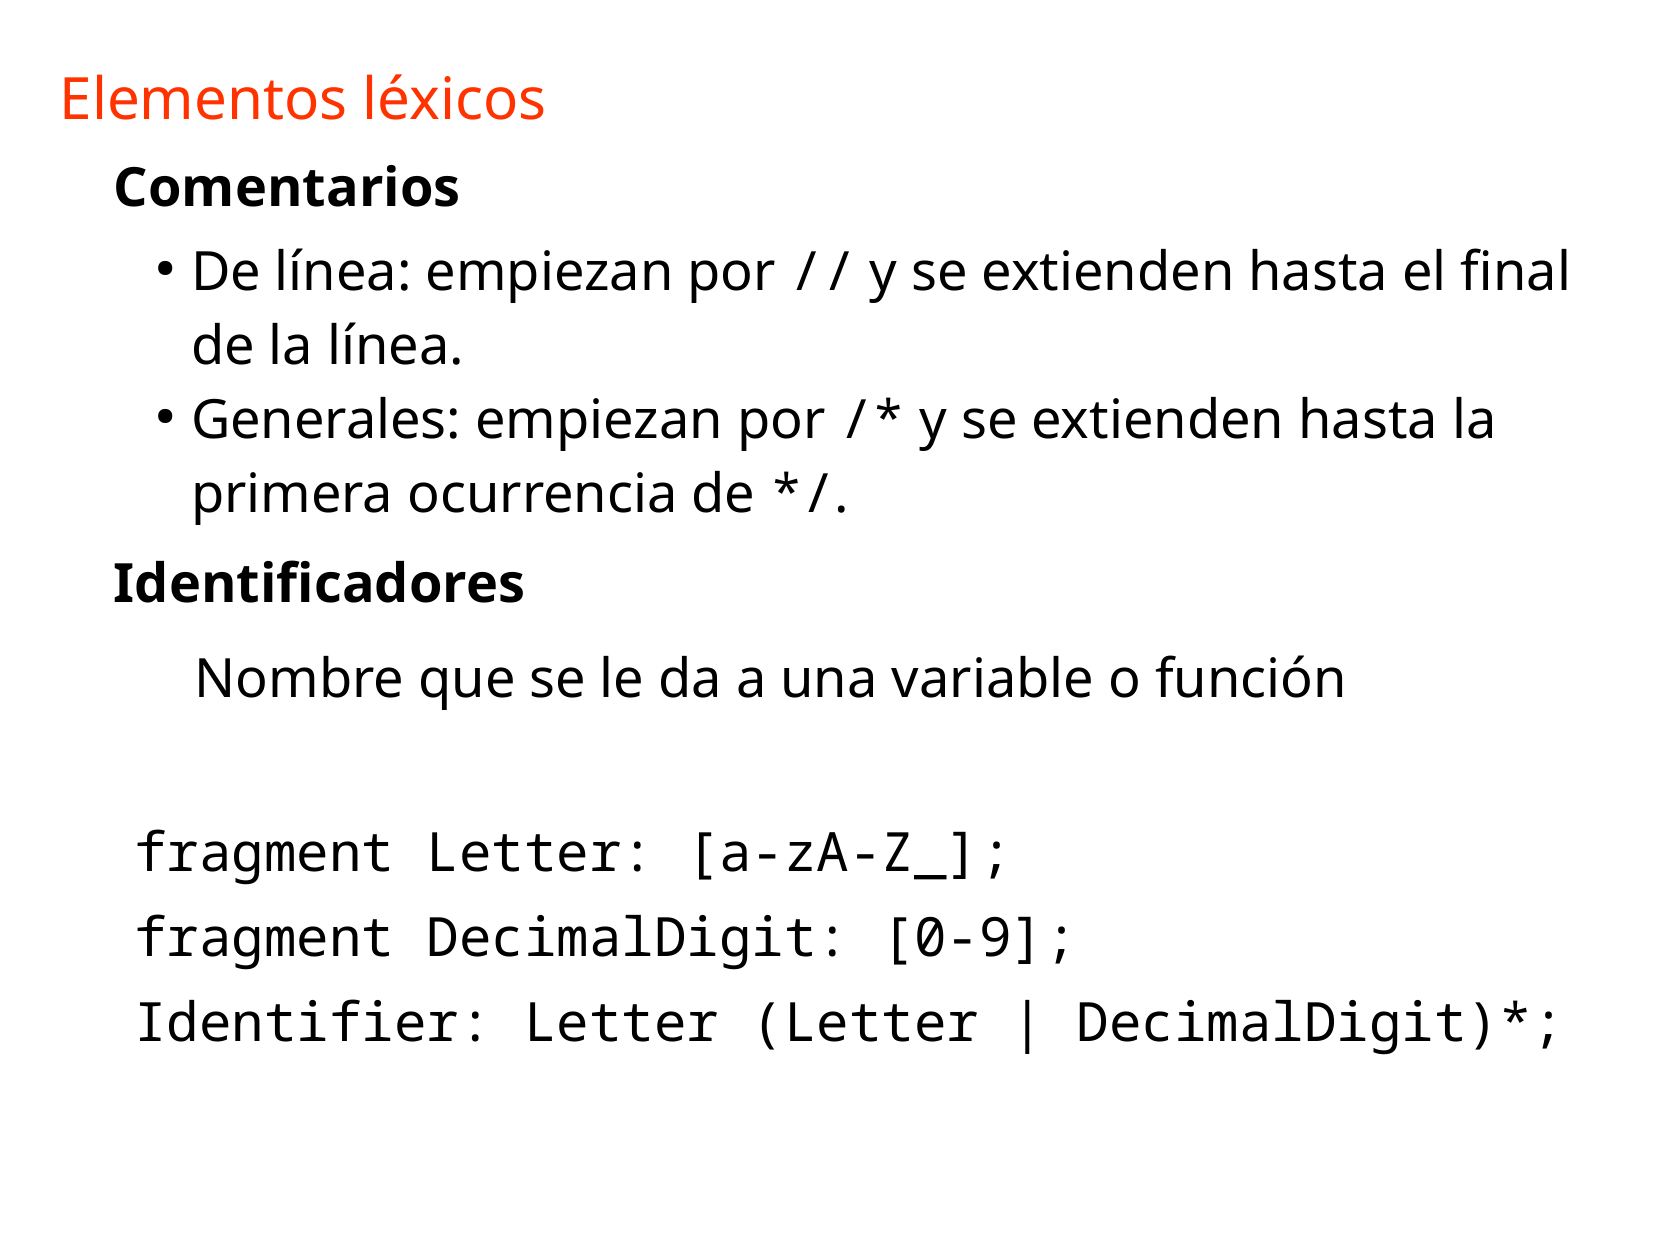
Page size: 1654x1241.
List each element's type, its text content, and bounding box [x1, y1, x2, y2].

text_box Identificadores [99, 537, 505, 618]
text_box fragment Letter: [a-zA-Z_]; fragment DecimalDigit: [0-9]; Identifier: Letter (Letter | DecimalDigit)*; [90, 795, 1591, 1101]
text_box De línea: empiezan por // y se extienden hasta el final de la línea. Generales: empiezan por /* y se extienden hasta la primera ocurrencia de */. [140, 225, 1626, 502]
text_box Elementos léxicos [45, 50, 1591, 151]
text_box Comentarios [99, 141, 444, 222]
text_box Nombre que se le da a una variable o función [180, 632, 1381, 721]
